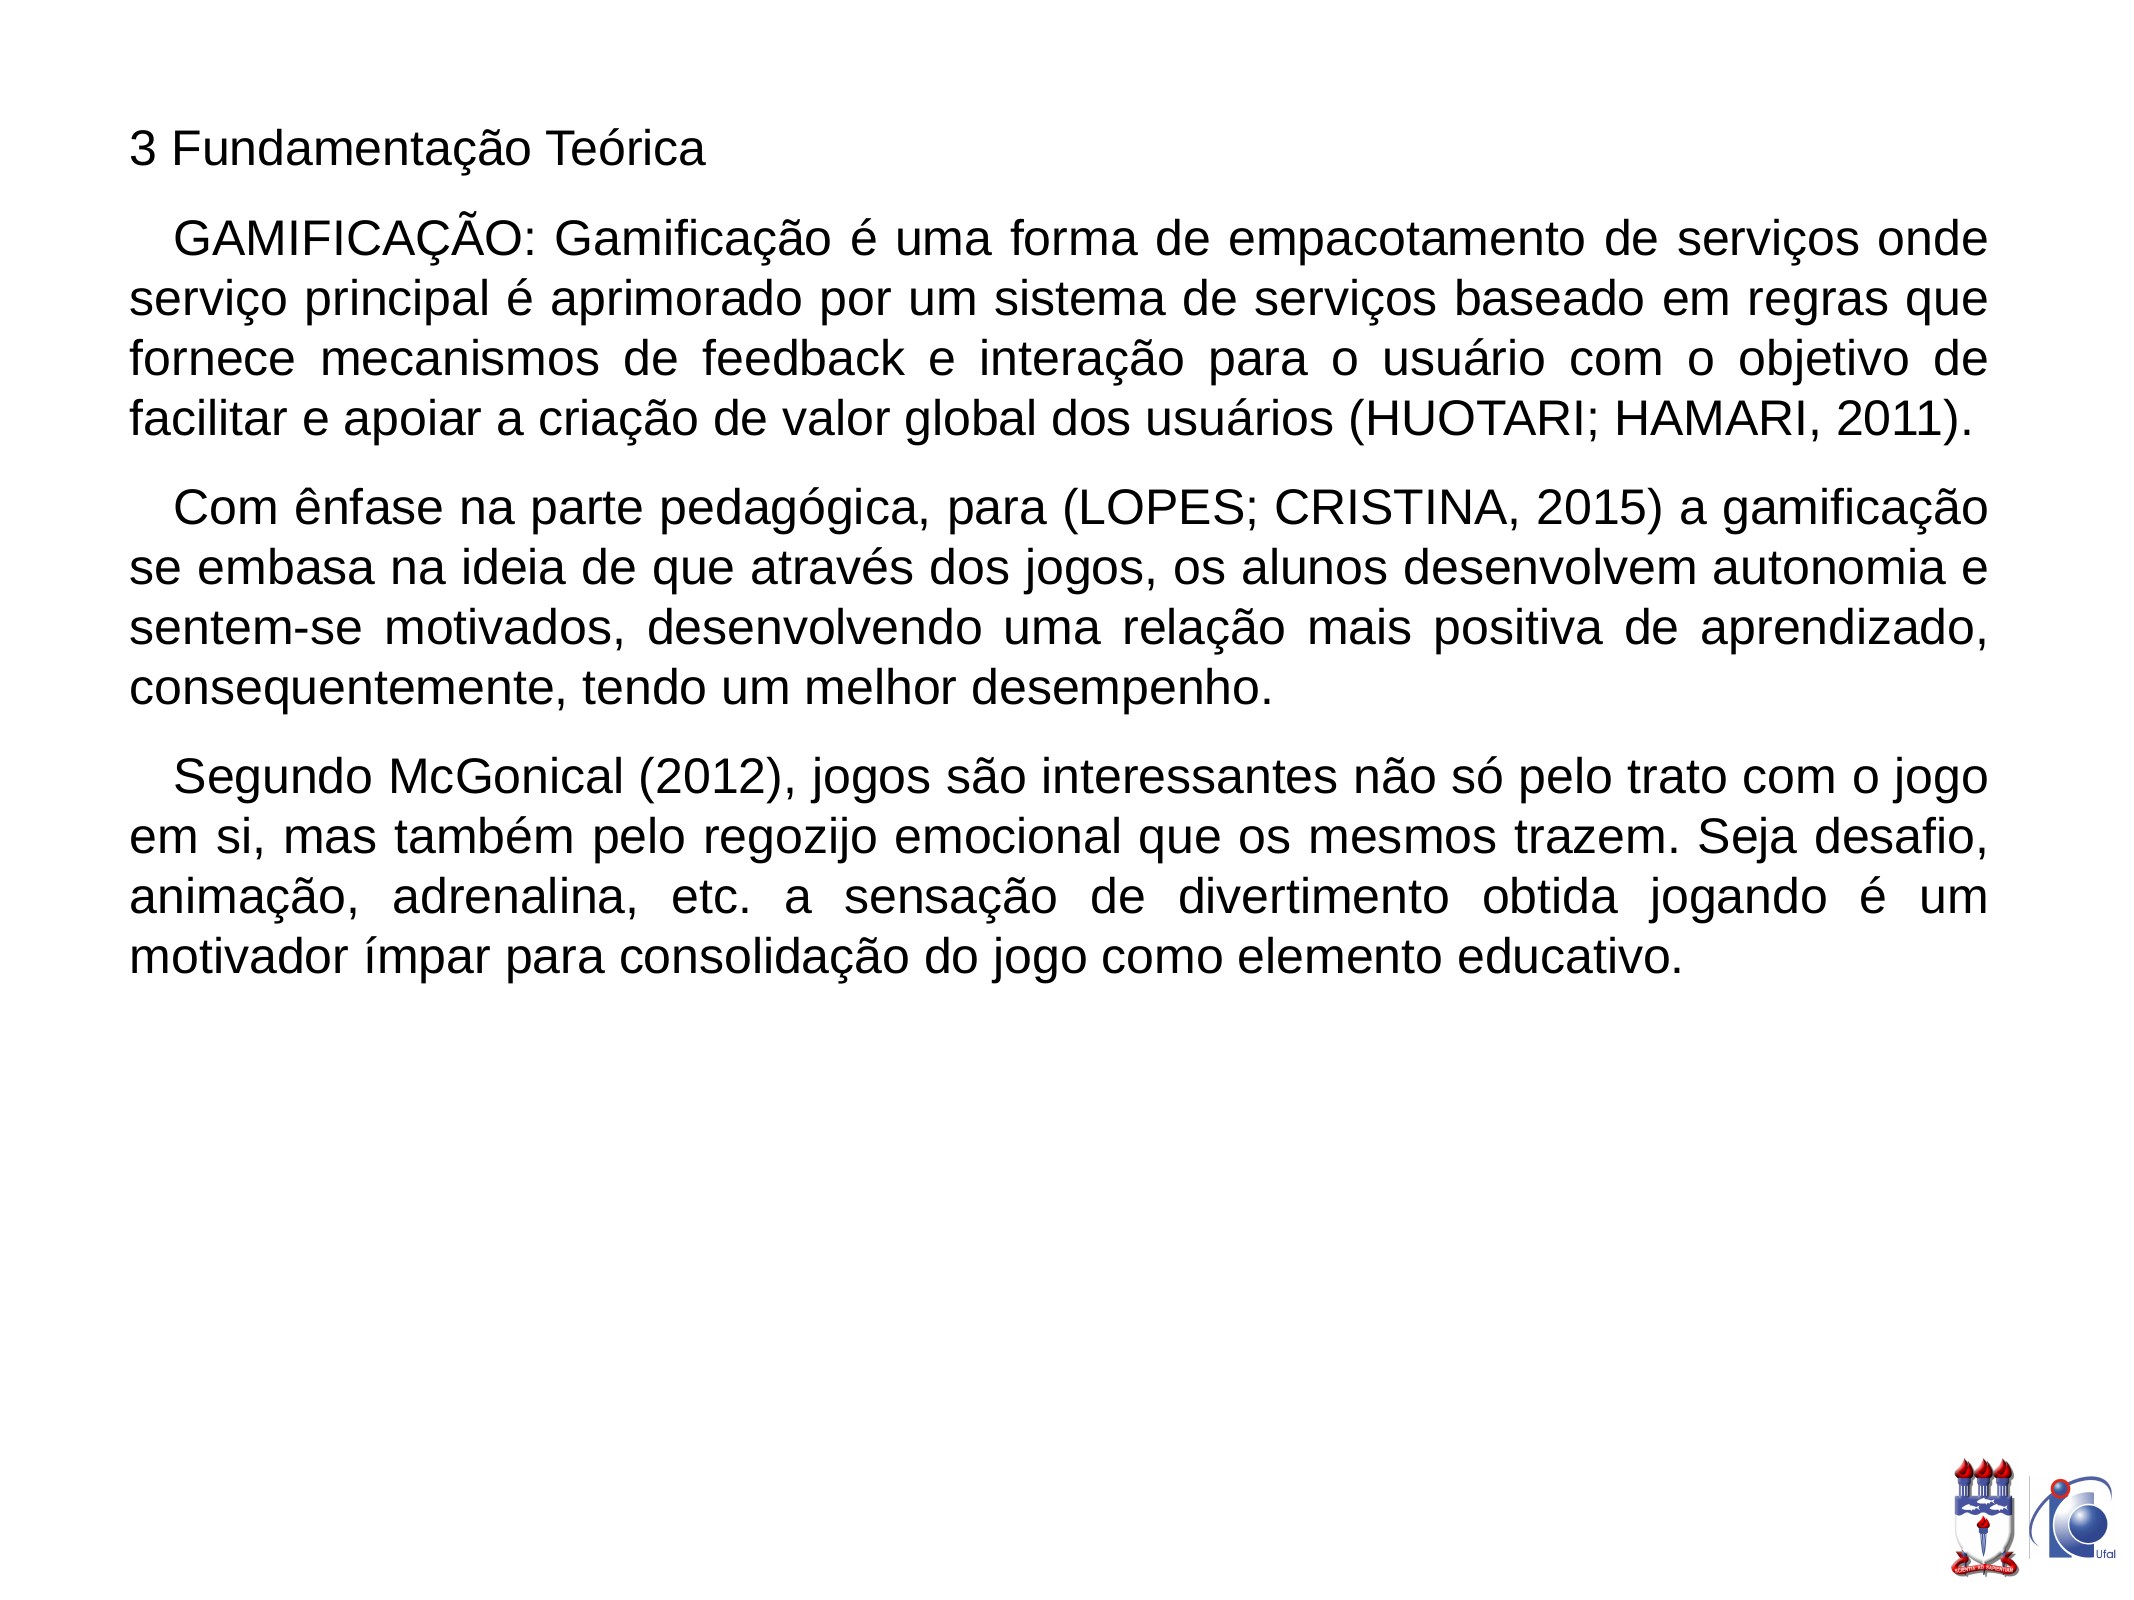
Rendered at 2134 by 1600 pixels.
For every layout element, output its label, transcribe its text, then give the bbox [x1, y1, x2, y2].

picture [1948, 1456, 2020, 1579]
list 3 Fundamentação Teórica GAMIFICAÇÃO: Gamificação é uma forma de empacotamento de serviços onde serviço principal é aprimorado por um sistema de serviços baseado em regras que fornece mecanismos de feedback e interação para o usuário com o objetivo de facilitar e apoiar a criação de valor global dos usuários (HUOTARI; HAMARI, 2011). Com ênfase na parte pedagógica, para (LOPES; CRISTINA, 2015) a gamificação se embasa na ideia de que através dos jogos, os alunos desenvolvem autonomia e sentem-se motivados, desenvolvendo uma relação mais positiva de aprendizado, consequentemente, tendo um melhor desempenho. Segundo McGonical (2012), jogos são interessantes não só pelo trato com o jogo em si, mas também pelo regozijo emocional que os mesmos trazem. Seja desafio, animação, adrenalina, etc. a sensação de divertimento obtida jogando é um motivador ímpar para consolidação do jogo como elemento educativo. [129, 115, 1991, 1307]
picture [2028, 1476, 2116, 1559]
